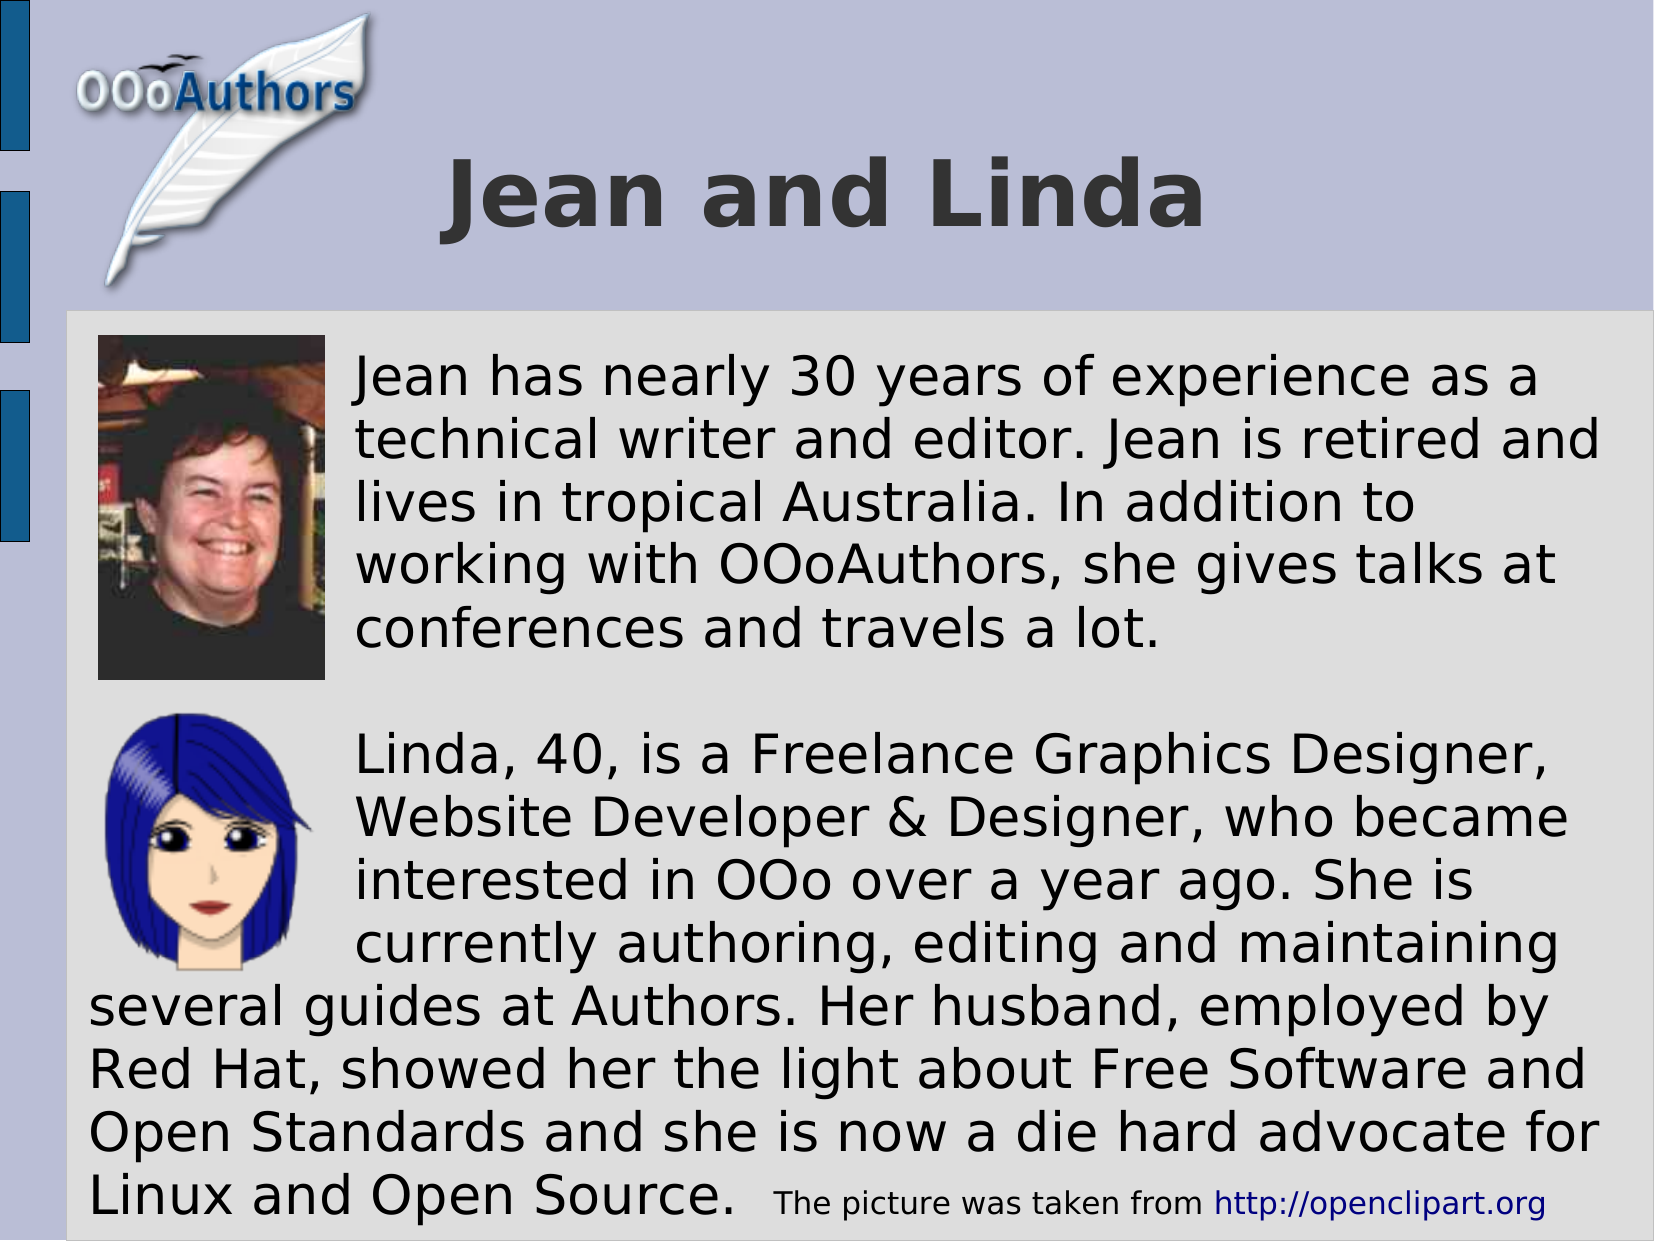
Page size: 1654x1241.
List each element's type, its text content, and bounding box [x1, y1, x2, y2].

title Jean and Linda [121, 91, 1534, 299]
picture [98, 335, 325, 680]
picture [100, 711, 318, 975]
picture [64, 0, 384, 302]
list Jean has nearly 30 years of experience as a technical writer and editor. Jean is retired and lives in tropical Australia. In addition to working with OOoAuthors, she gives talks at conferences and travels a lot. Linda, 40, is a Freelance Graphics Designer, Website Developer & Designer, who became interested in OOo over a year ago. She is currently authoring, editing and maintaining several guides at Authors. Her husband, employed by Red Hat, showed her the light about Free Software and Open Standards and she is now a die hard advocate for Linux and Open Source. The picture was taken from http://openclipart.org [88, 344, 1625, 1227]
